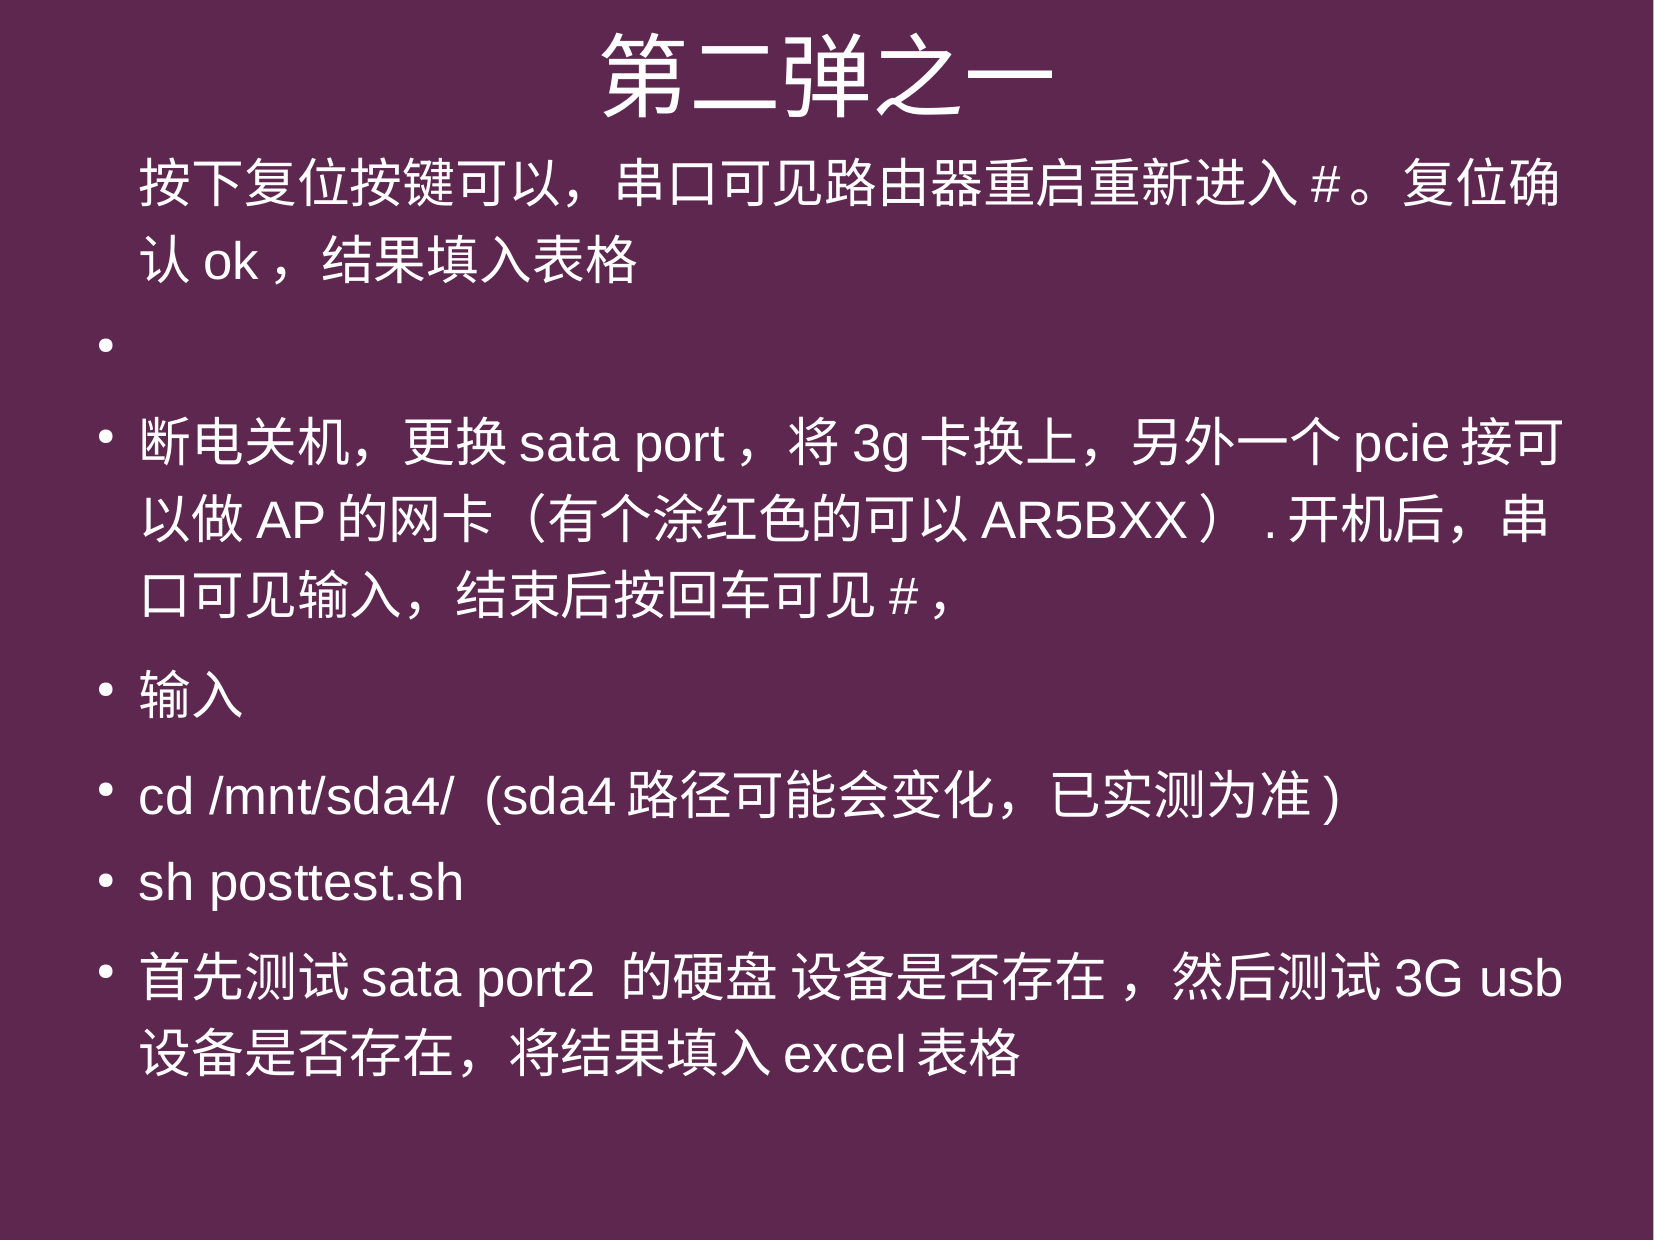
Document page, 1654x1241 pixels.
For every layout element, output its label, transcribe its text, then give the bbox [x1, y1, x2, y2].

title 第二弹之一 [82, 0, 1571, 141]
list 按下复位按键可以，串口可见路由器重启重新进入#。复位确认ok，结果填入表格 断电关机，更换sata port，将3g卡换上，另外一个pcie接可以做AP的网卡（有个涂红色的可以AR5BXX）.开机后，串口可见输入，结束后按回车可见#， 输入 cd /mnt/sda4/ (sda4路径可能会变化，已实测为准) sh posttest.sh 首先测试sata port2 的硬盘 设备是否存在 ，然后测试3G usb 设备是否存在，将结果填入excel表格 [82, 141, 1571, 1099]
